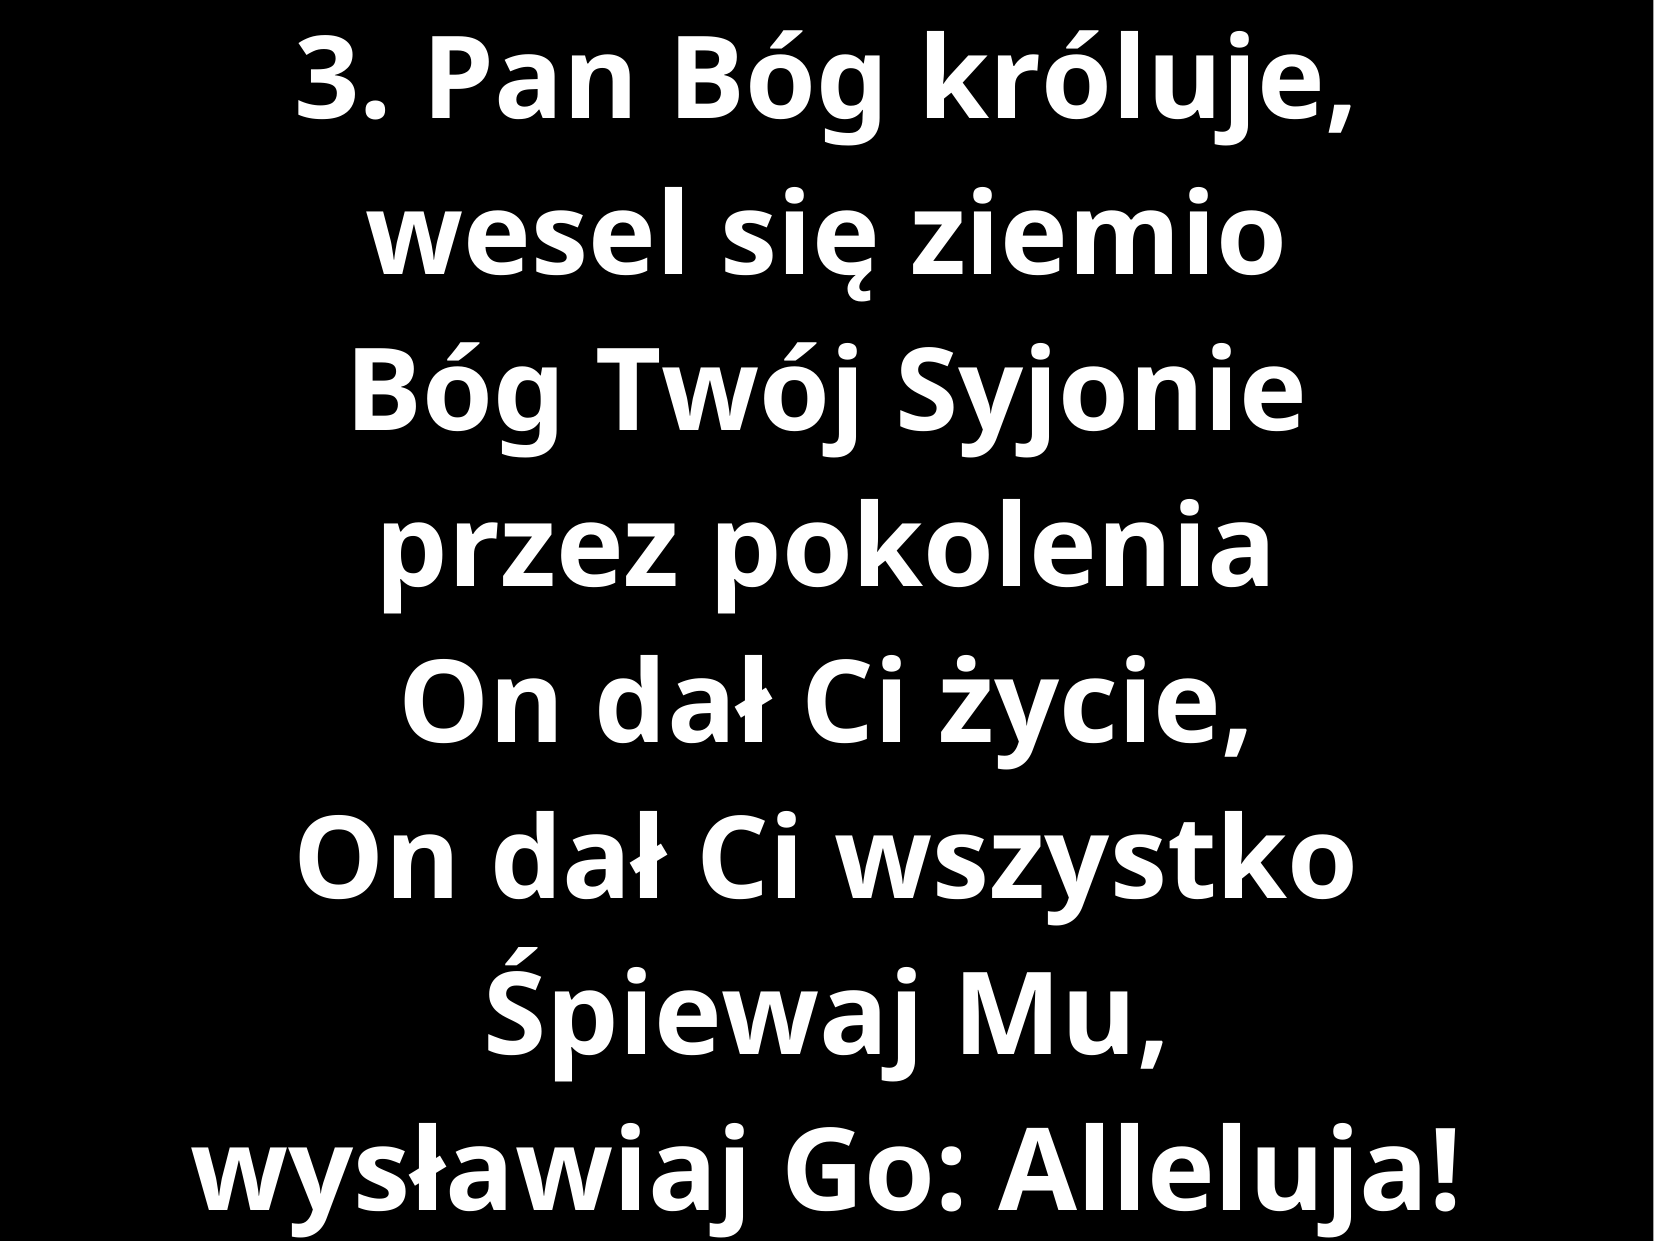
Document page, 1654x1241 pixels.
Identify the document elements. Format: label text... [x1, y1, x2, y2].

title 3. Pan Bóg króluje, wesel się ziemio Bóg Twój Syjonie przez pokolenia On dał Ci życie, On dał Ci wszystko Śpiewaj Mu, wysławiaj Go: Alleluja! [0, 0, 1654, 1241]
